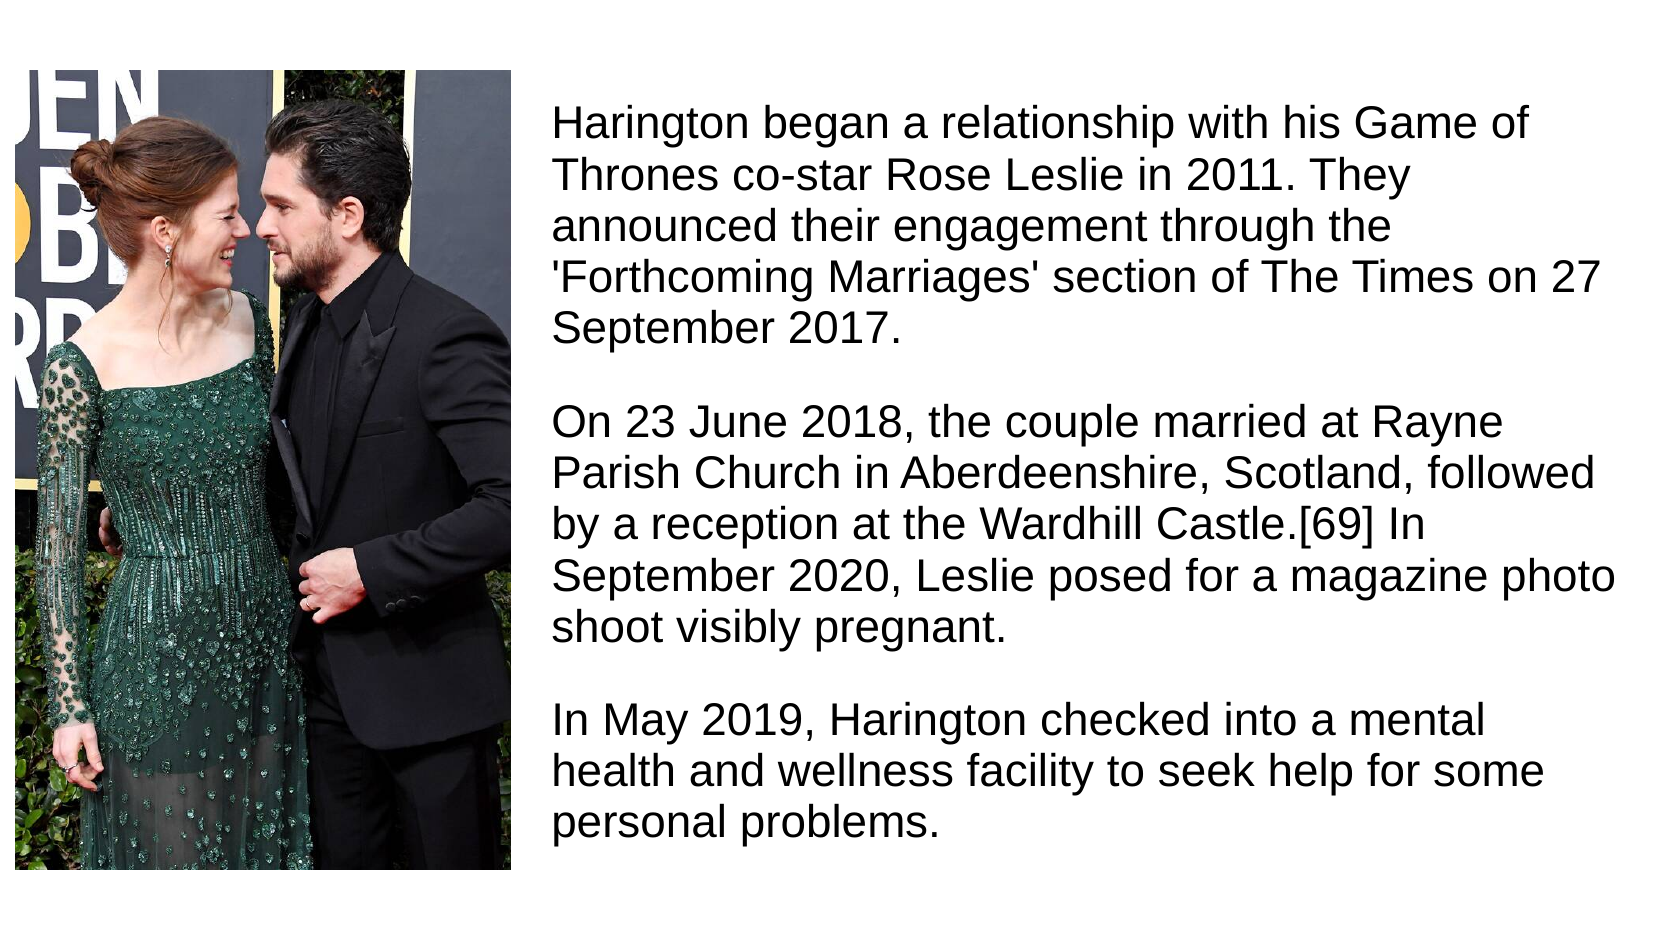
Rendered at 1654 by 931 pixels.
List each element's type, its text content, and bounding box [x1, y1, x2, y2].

text_box Harington began a relationship with his Game of Thrones co-star Rose Leslie in 2011. They announced their engagement through the 'Forthcoming Marriages' section of The Times on 27 September 2017. On 23 June 2018, the couple married at Rayne Parish Church in Aberdeenshire, Scotland, followed by a reception at the Wardhill Castle.[69] In September 2020, Leslie posed for a magazine photo shoot visibly pregnant. In May 2019, Harington checked into a mental health and wellness facility to seek help for some personal problems. [536, 90, 1636, 856]
picture [15, 70, 511, 871]
